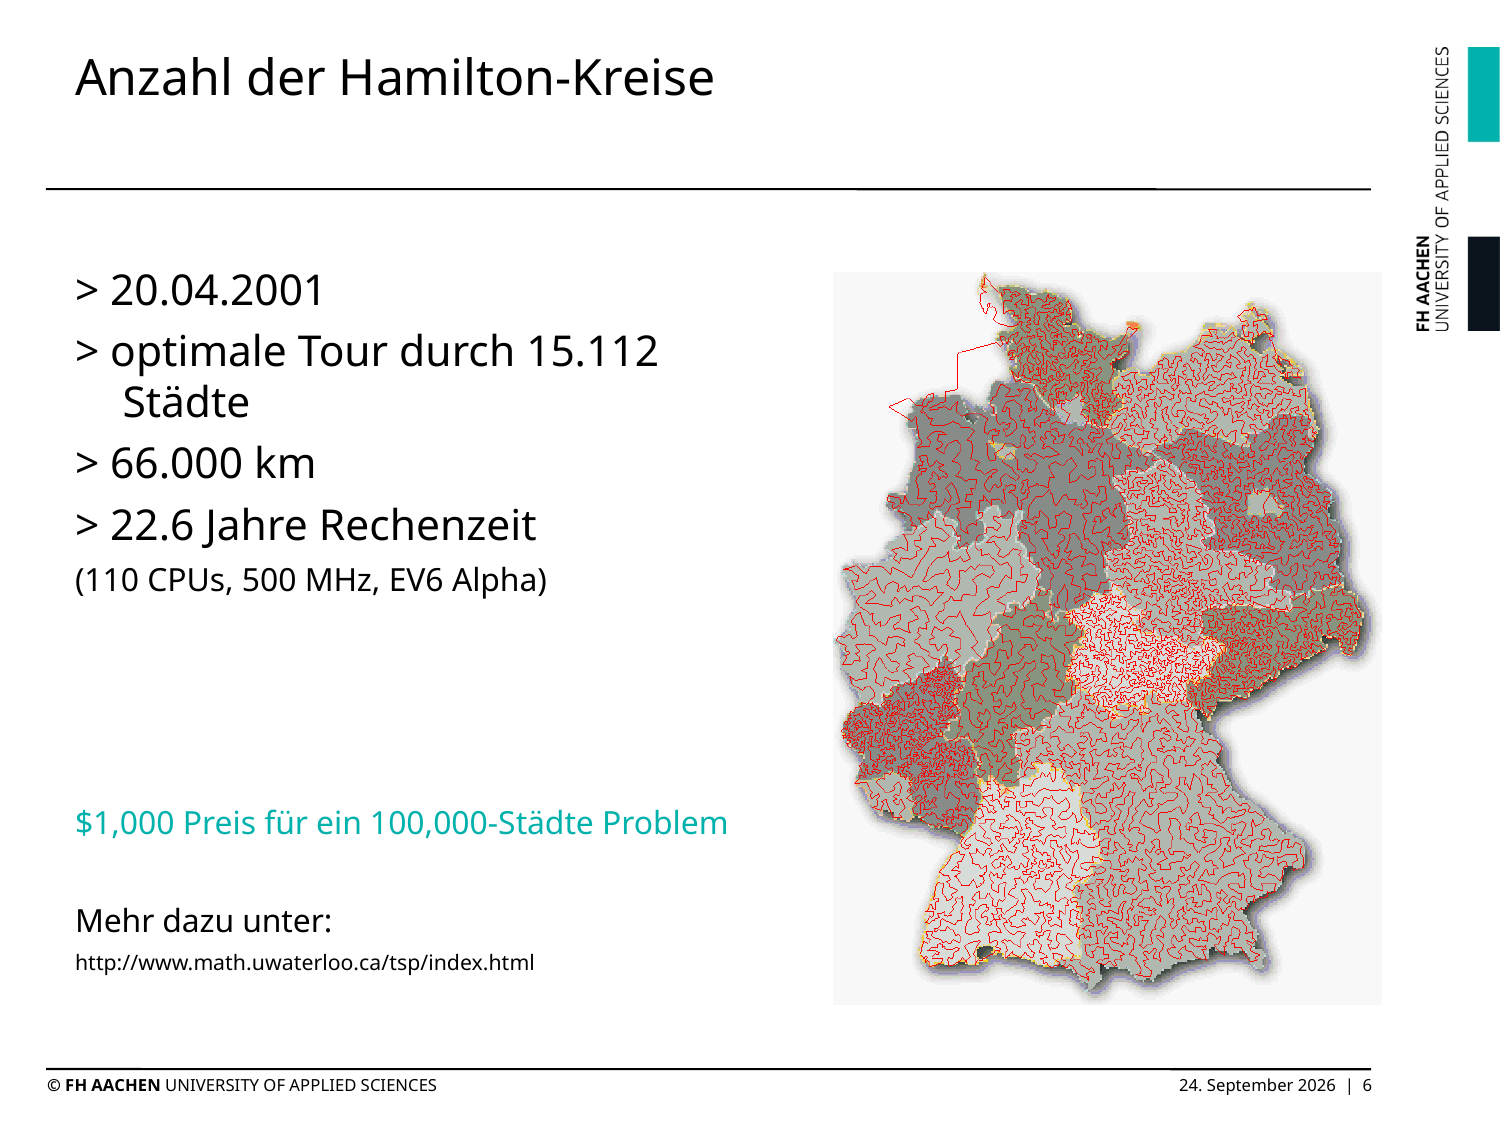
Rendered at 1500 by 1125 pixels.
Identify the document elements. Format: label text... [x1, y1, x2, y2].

title Anzahl der Hamilton-Kreise [75, 45, 1426, 233]
picture [1404, 47, 1500, 331]
picture [809, 262, 1383, 1005]
list > 20.04.2001 > optimale Tour durch 15.112 Städte > 66.000 km > 22.6 Jahre Rechenzeit (110 CPUs, 500 MHz, EV6 Alpha) $1,000 Preis für ein 100,000-Städte Problem Mehr dazu unter: http://www.math.uwaterloo.ca/tsp/index.html [75, 262, 734, 1005]
